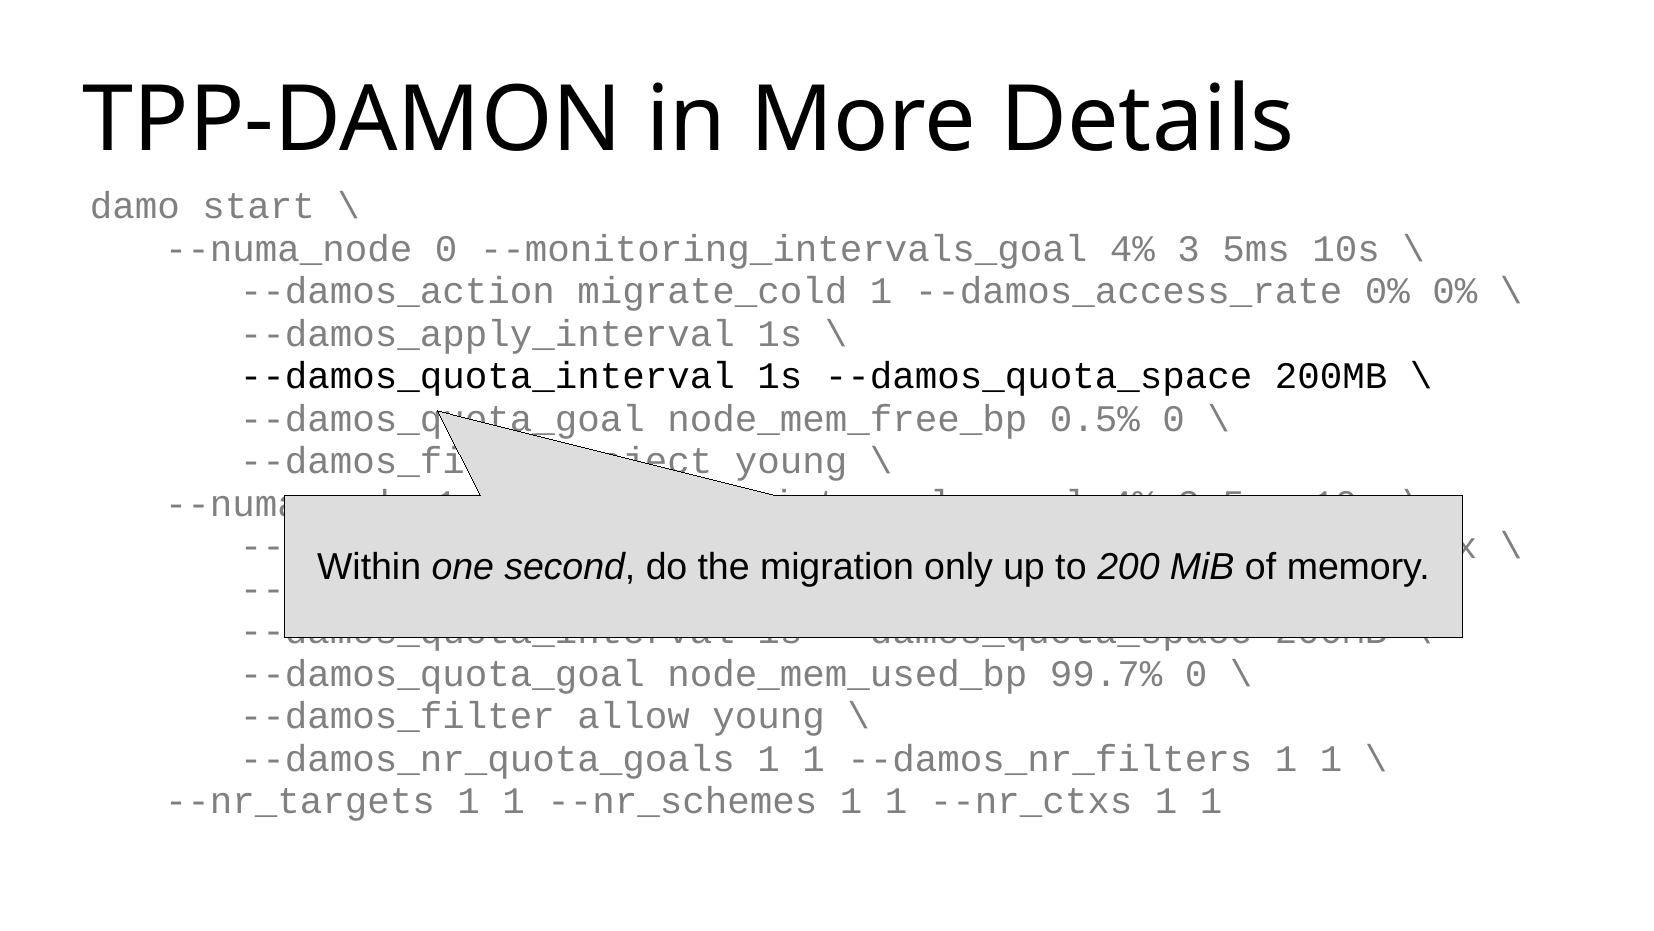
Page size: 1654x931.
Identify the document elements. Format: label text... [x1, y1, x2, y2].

text_box Within one second, do the migration only up to 200 MiB of memory. [284, 410, 1463, 638]
title TPP-DAMON in More Details [82, 37, 1571, 193]
text_box damo start \ --numa_node 0 --monitoring_intervals_goal 4% 3 5ms 10s \ --damos_action migrate_cold 1 --damos_access_rate 0% 0% \ --damos_apply_interval 1s \ --damos_quota_interval 1s --damos_quota_space 200MB \ --damos_quota_goal node_mem_free_bp 0.5% 0 \ --damos_filter reject young \ --numa_node 1 --monitoring_intervals_goal 4% 3 5ms 10s \ --damos_action migrate_hot 0 --damos_access_rate 5% max \ --damos_apply_interval 1s \ --damos_quota_interval 1s --damos_quota_space 200MB \ --damos_quota_goal node_mem_used_bp 99.7% 0 \ --damos_filter allow young \ --damos_nr_quota_goals 1 1 --damos_nr_filters 1 1 \ --nr_targets 1 1 --nr_schemes 1 1 --nr_ctxs 1 1 [75, 179, 1550, 833]
